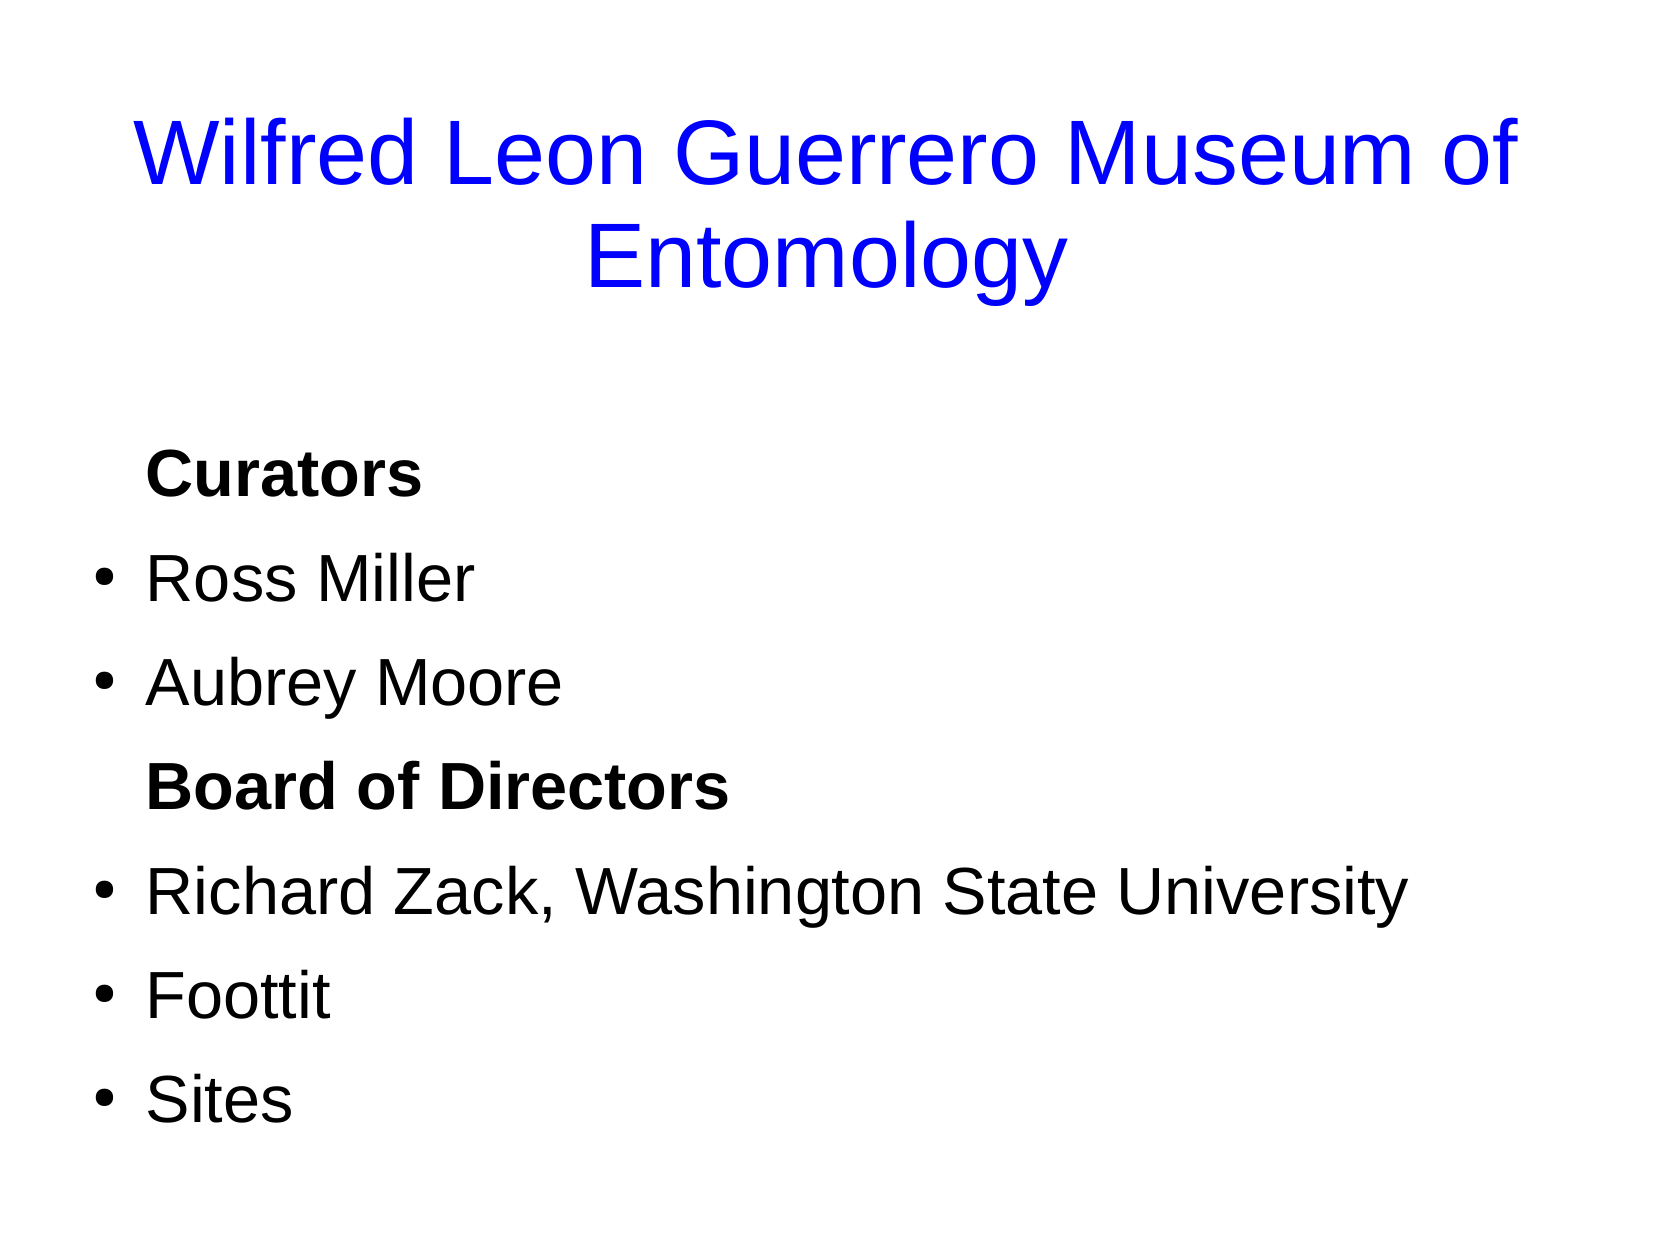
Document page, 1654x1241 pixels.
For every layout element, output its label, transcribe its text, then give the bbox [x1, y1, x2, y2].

list Curators Ross Miller Aubrey Moore Board of Directors Richard Zack, Washington State University Foottit Sites [75, 436, 1564, 1241]
title Wilfred Leon Guerrero Museum of Entomology [82, 0, 1571, 307]
